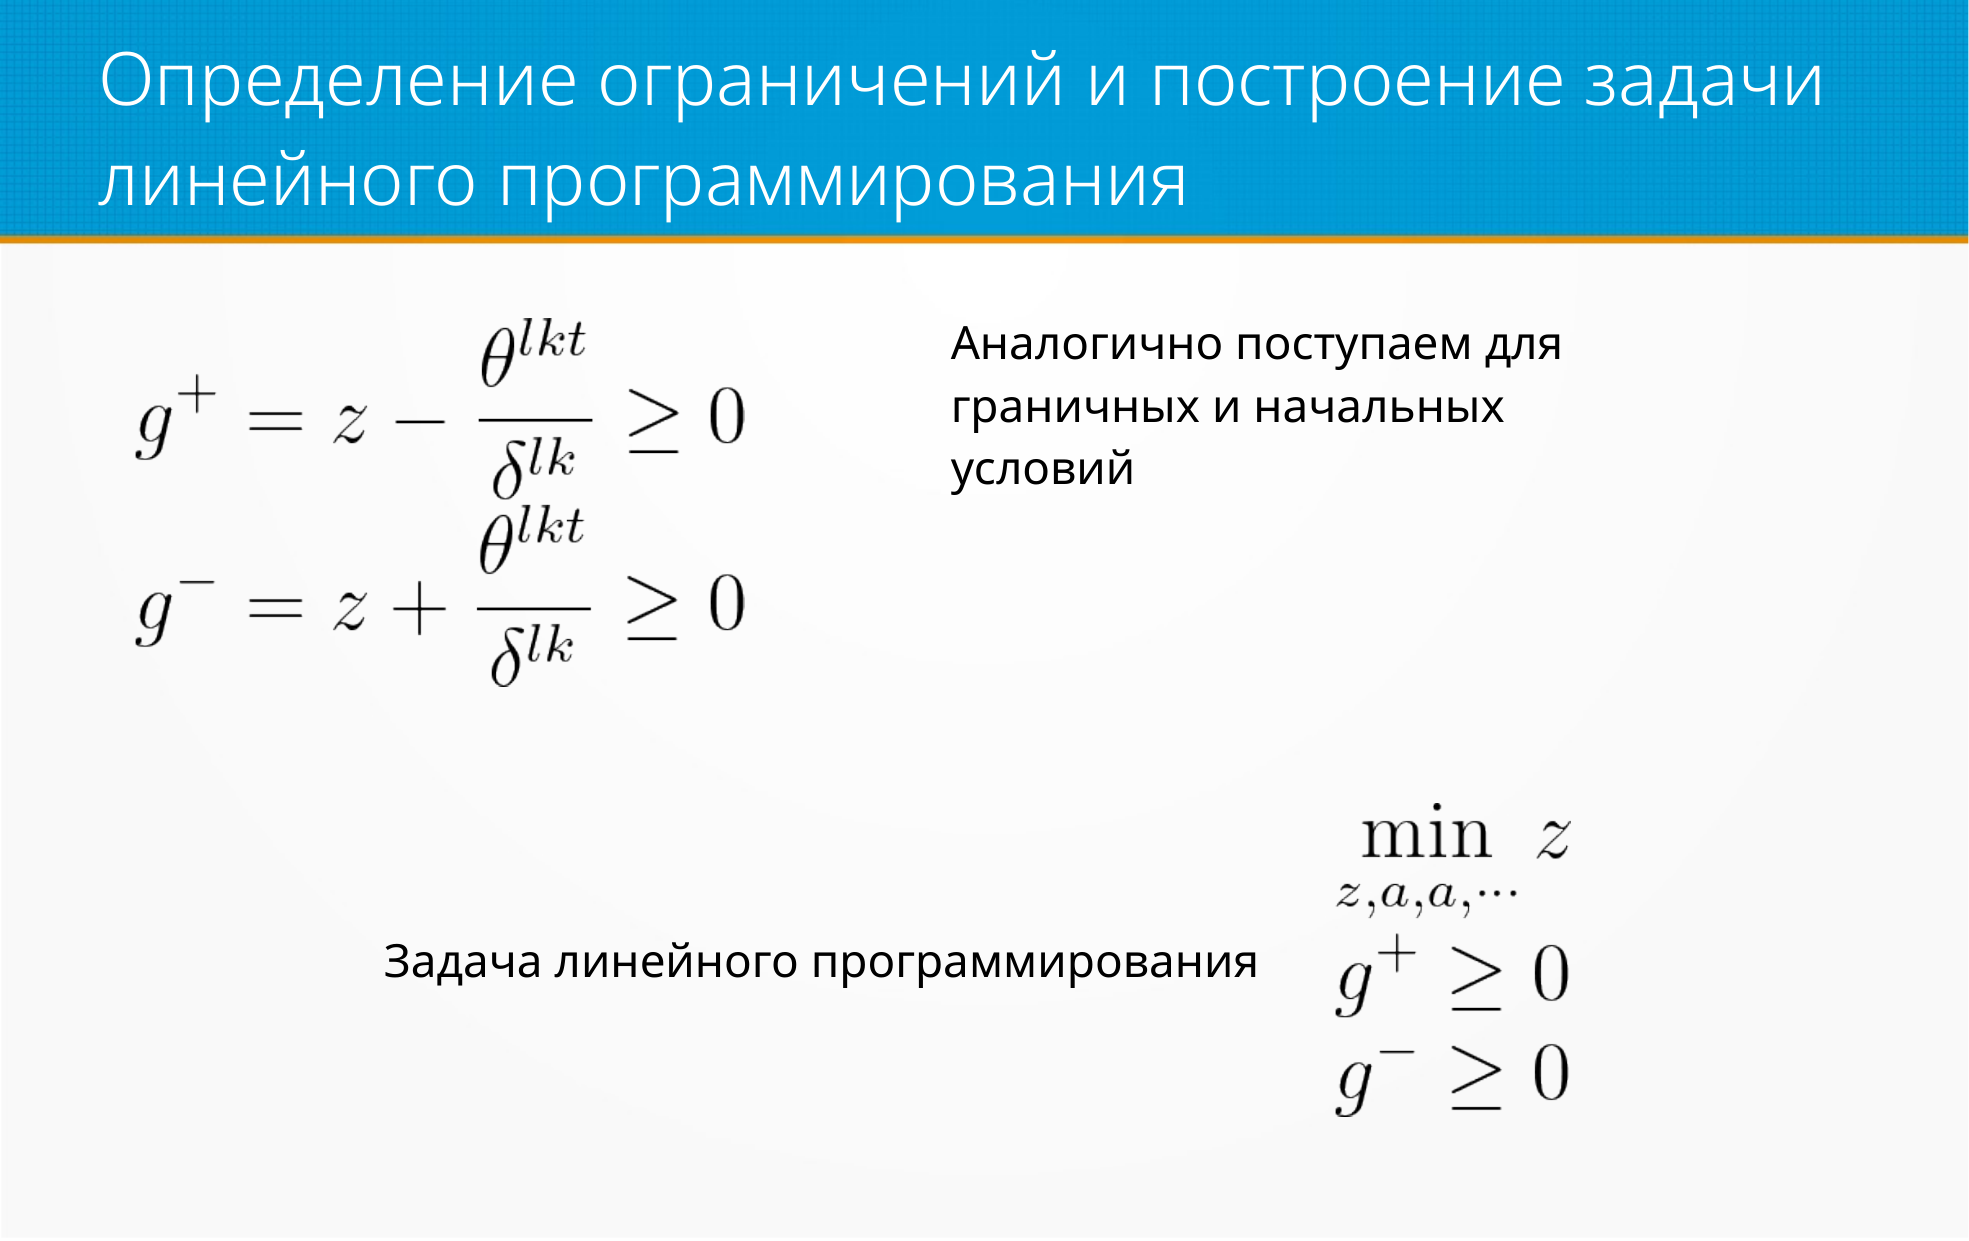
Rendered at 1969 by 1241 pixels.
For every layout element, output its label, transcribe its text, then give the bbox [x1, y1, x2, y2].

text_box Аналогично поступаем для граничных и начальных условий [944, 346, 1672, 463]
picture [0, 233, 1969, 1241]
title Определение ограничений и построение задачи линейного программирования [98, 19, 1870, 227]
text_box Задача линейного программирования [377, 927, 1215, 993]
